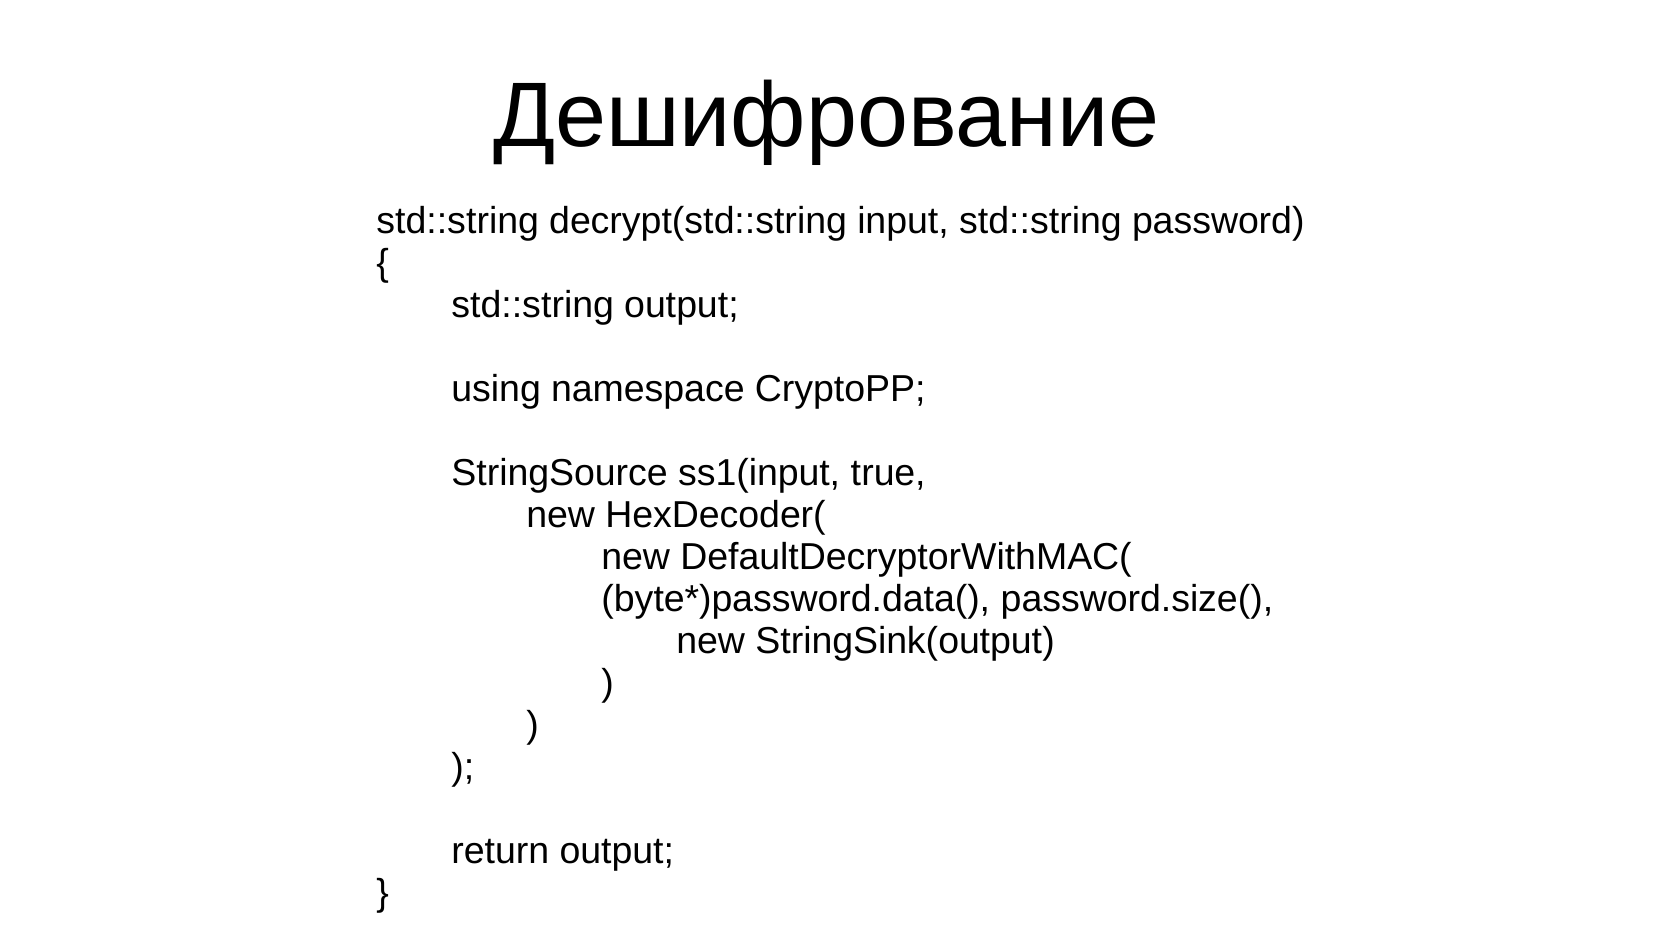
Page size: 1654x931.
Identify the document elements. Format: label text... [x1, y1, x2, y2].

title Дешифрование [82, 37, 1571, 193]
text_box std::string decrypt(std::string input, std::string password) { std::string output; using namespace CryptoPP; StringSource ss1(input, true, new HexDecoder( new DefaultDecryptorWithMAC( (byte*)password.data(), password.size(), new StringSink(output) ) ) ); return output; } [361, 192, 1321, 921]
